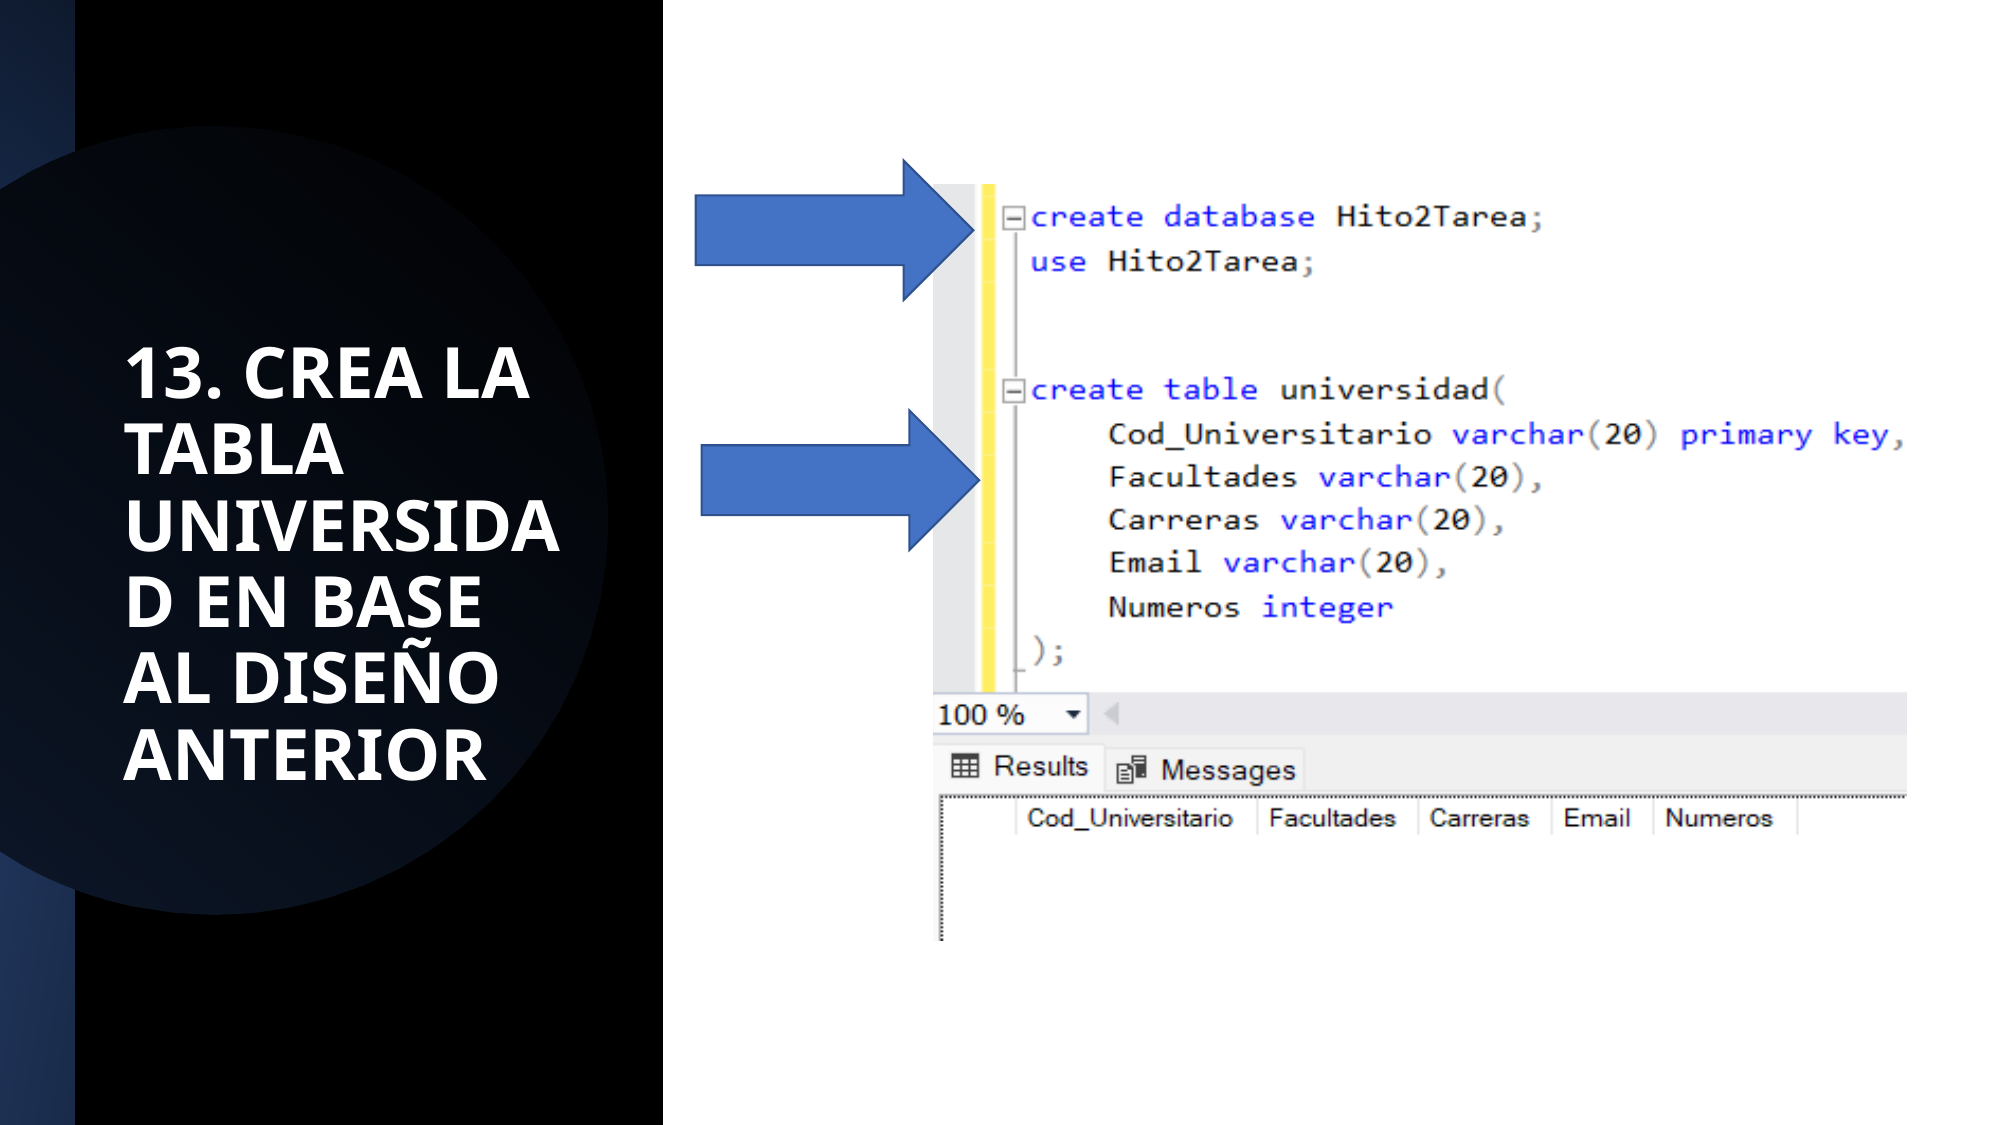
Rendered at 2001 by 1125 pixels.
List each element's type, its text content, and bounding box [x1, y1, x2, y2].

picture [933, 184, 1907, 941]
text_box 13. CREA LA TABLA UNIVERSIDAD EN BASE AL DISEÑO ANTERIOR [108, 330, 581, 834]
text_box [0, 0, 2000, 1125]
